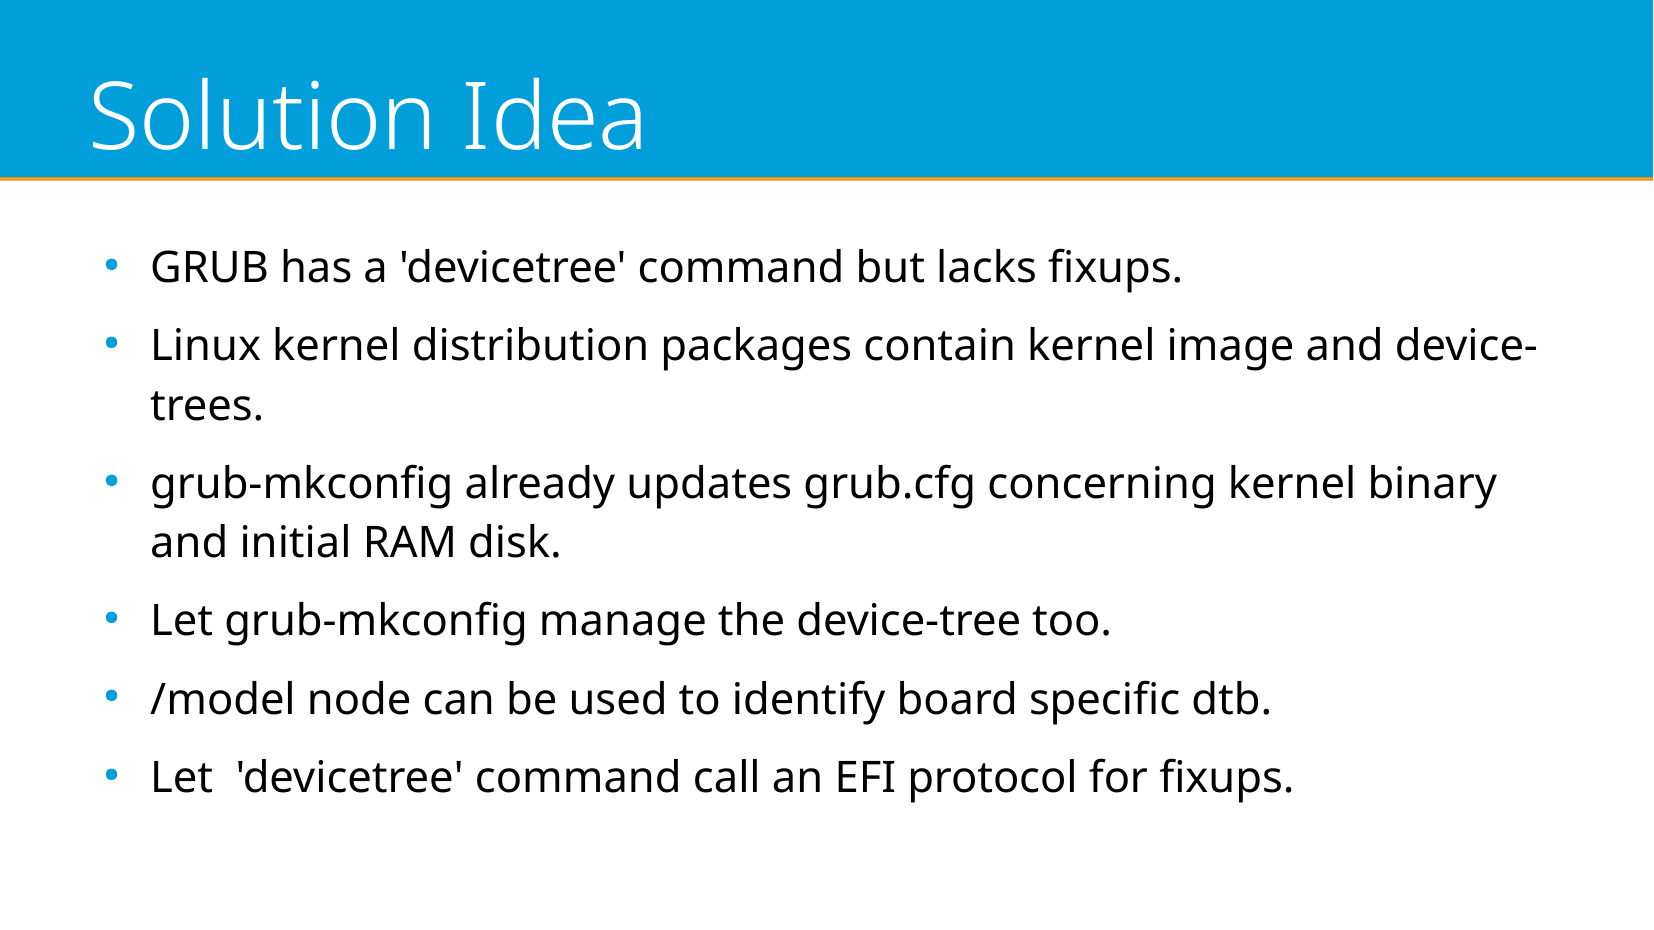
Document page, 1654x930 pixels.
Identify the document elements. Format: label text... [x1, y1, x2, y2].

title Solution Idea [88, 14, 1565, 178]
list GRUB has a 'devicetree' command but lacks fixups. Linux kernel distribution packages contain kernel image and device-trees. grub-mkconfig already updates grub.cfg concerning kernel binary and initial RAM disk. Let grub-mkconfig manage the device-tree too. /model node can be used to identify board specific dtb. Let 'devicetree' command call an EFI protocol for fixups. [88, 236, 1565, 812]
